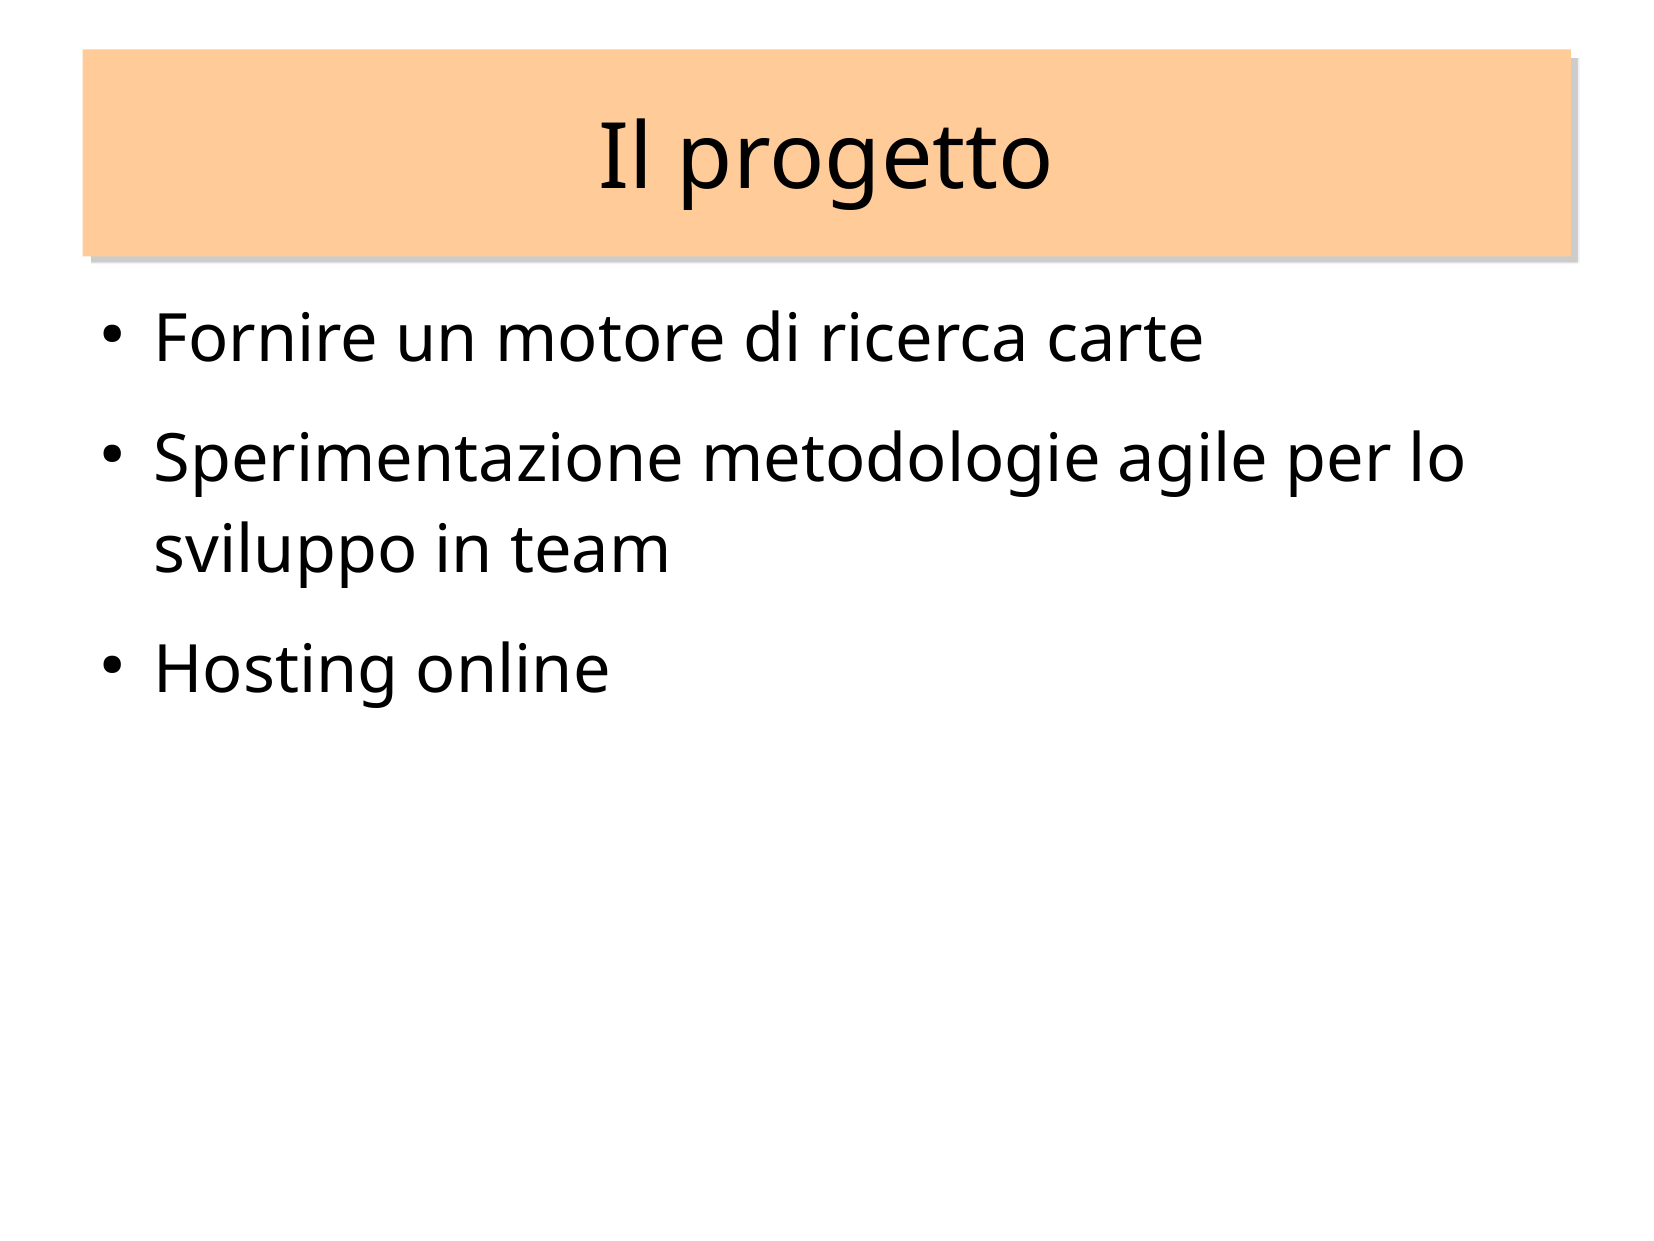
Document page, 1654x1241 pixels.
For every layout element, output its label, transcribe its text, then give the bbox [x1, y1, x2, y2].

list Fornire un motore di ricerca carte Sperimentazione metodologie agile per lo sviluppo in team Hosting online [82, 290, 1571, 1109]
title Il progetto [82, 49, 1571, 257]
